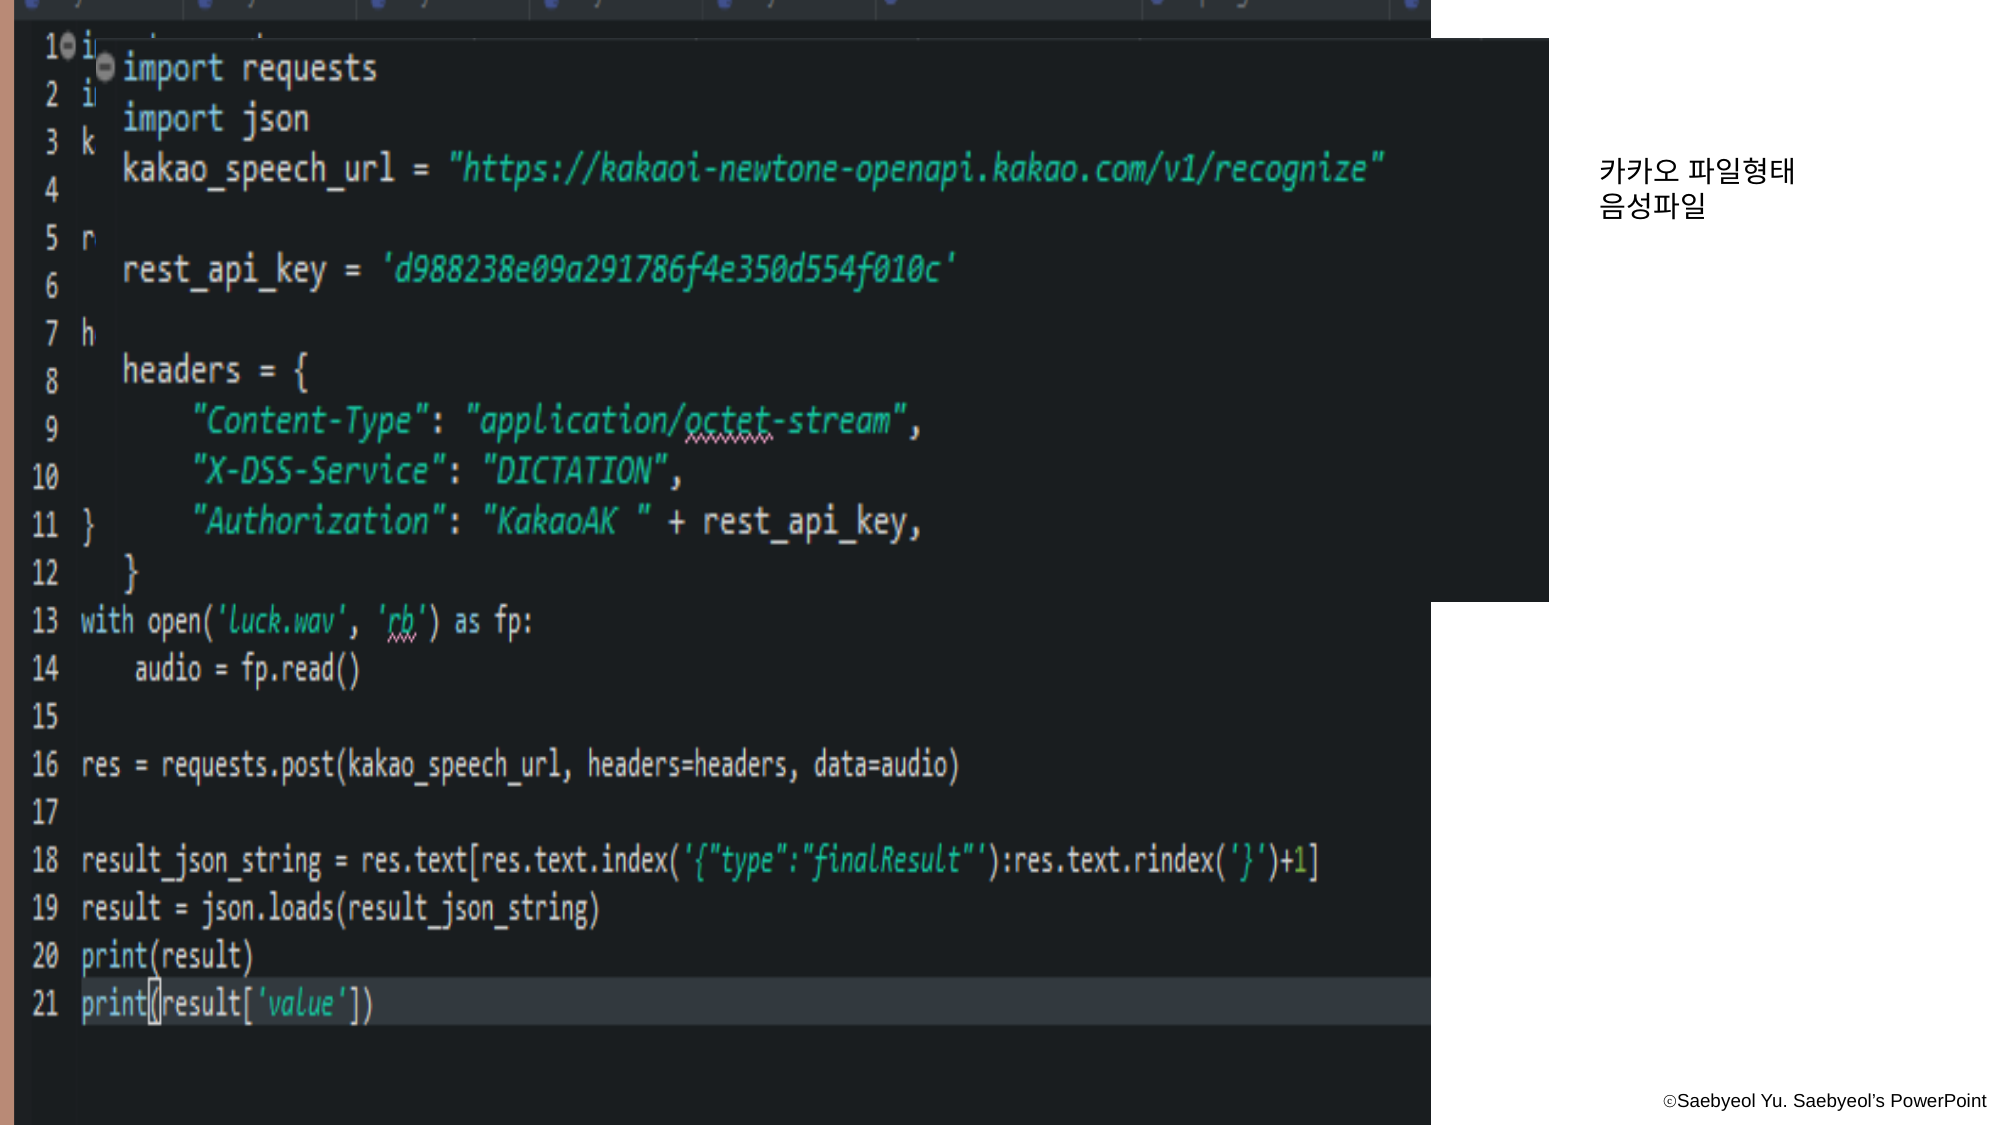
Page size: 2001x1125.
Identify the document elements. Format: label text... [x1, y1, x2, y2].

picture [15, 0, 1549, 1125]
text_box [0, 0, 15, 1125]
text_box 카카오 파일형태 음성파일 [1584, 138, 1841, 239]
